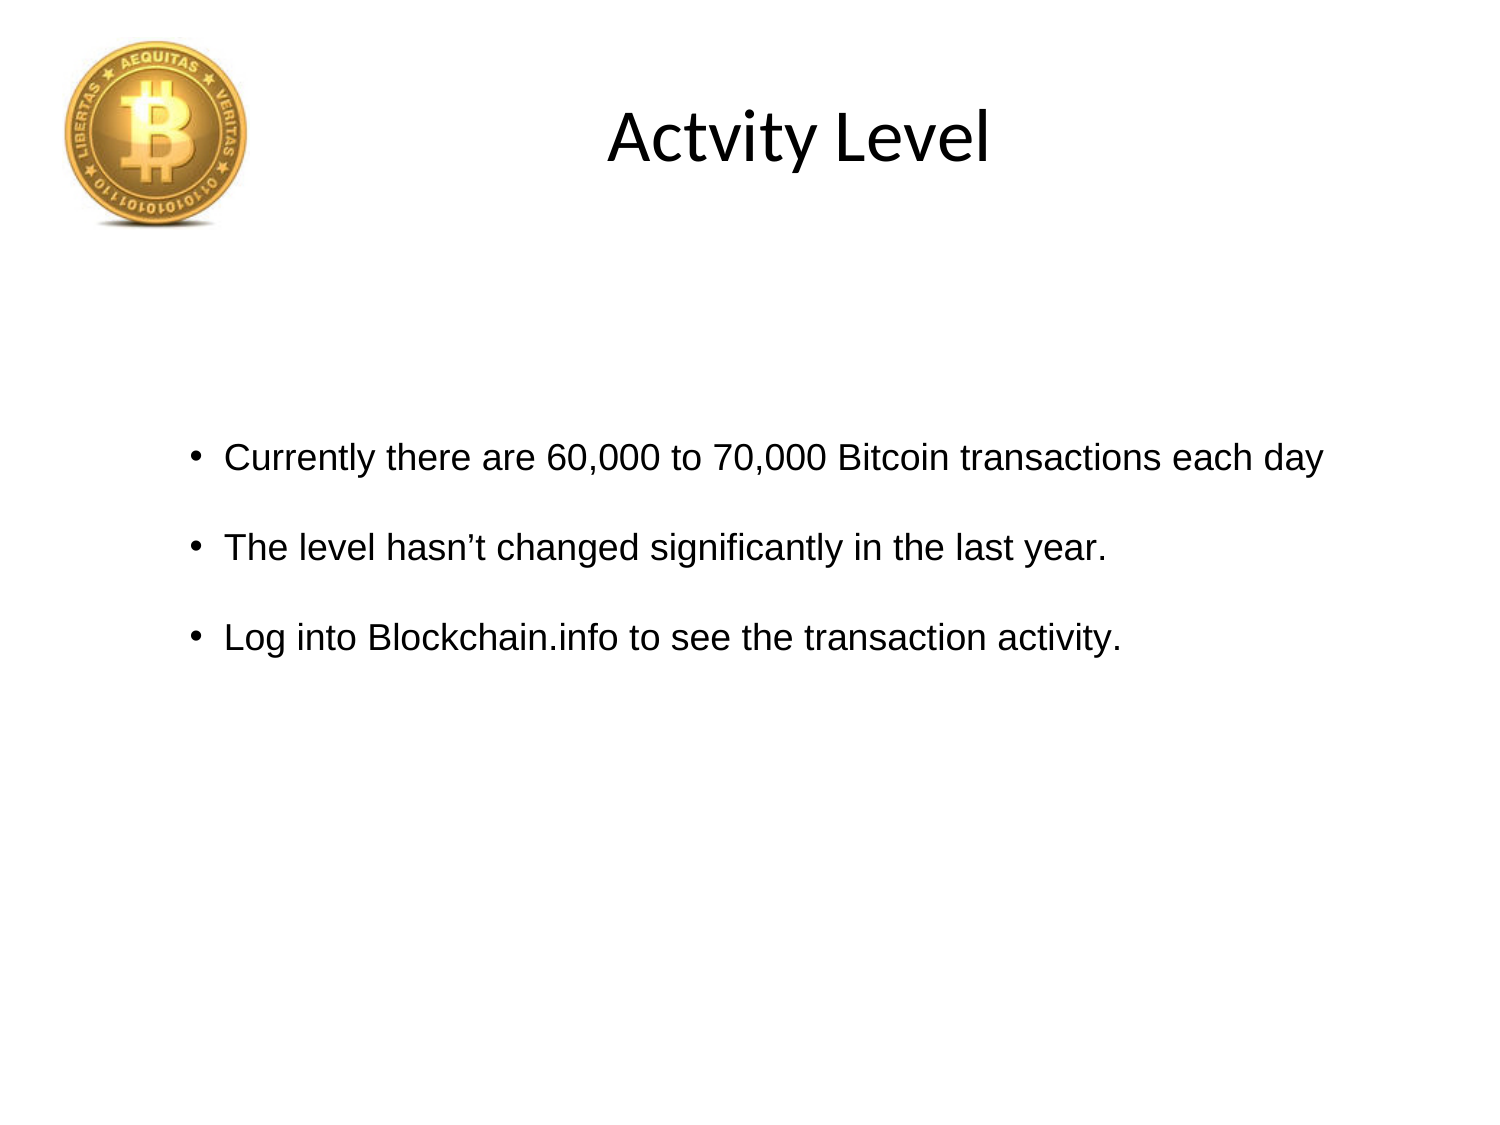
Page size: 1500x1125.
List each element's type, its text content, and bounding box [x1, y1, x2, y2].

text_box Actvity Level [275, 37, 1326, 225]
picture [62, 37, 250, 230]
text_box Currently there are 60,000 to 70,000 Bitcoin transactions each day The level hasn’t changed significantly in the last year. Log into Blockchain.info to see the transaction activity. [174, 424, 1351, 666]
